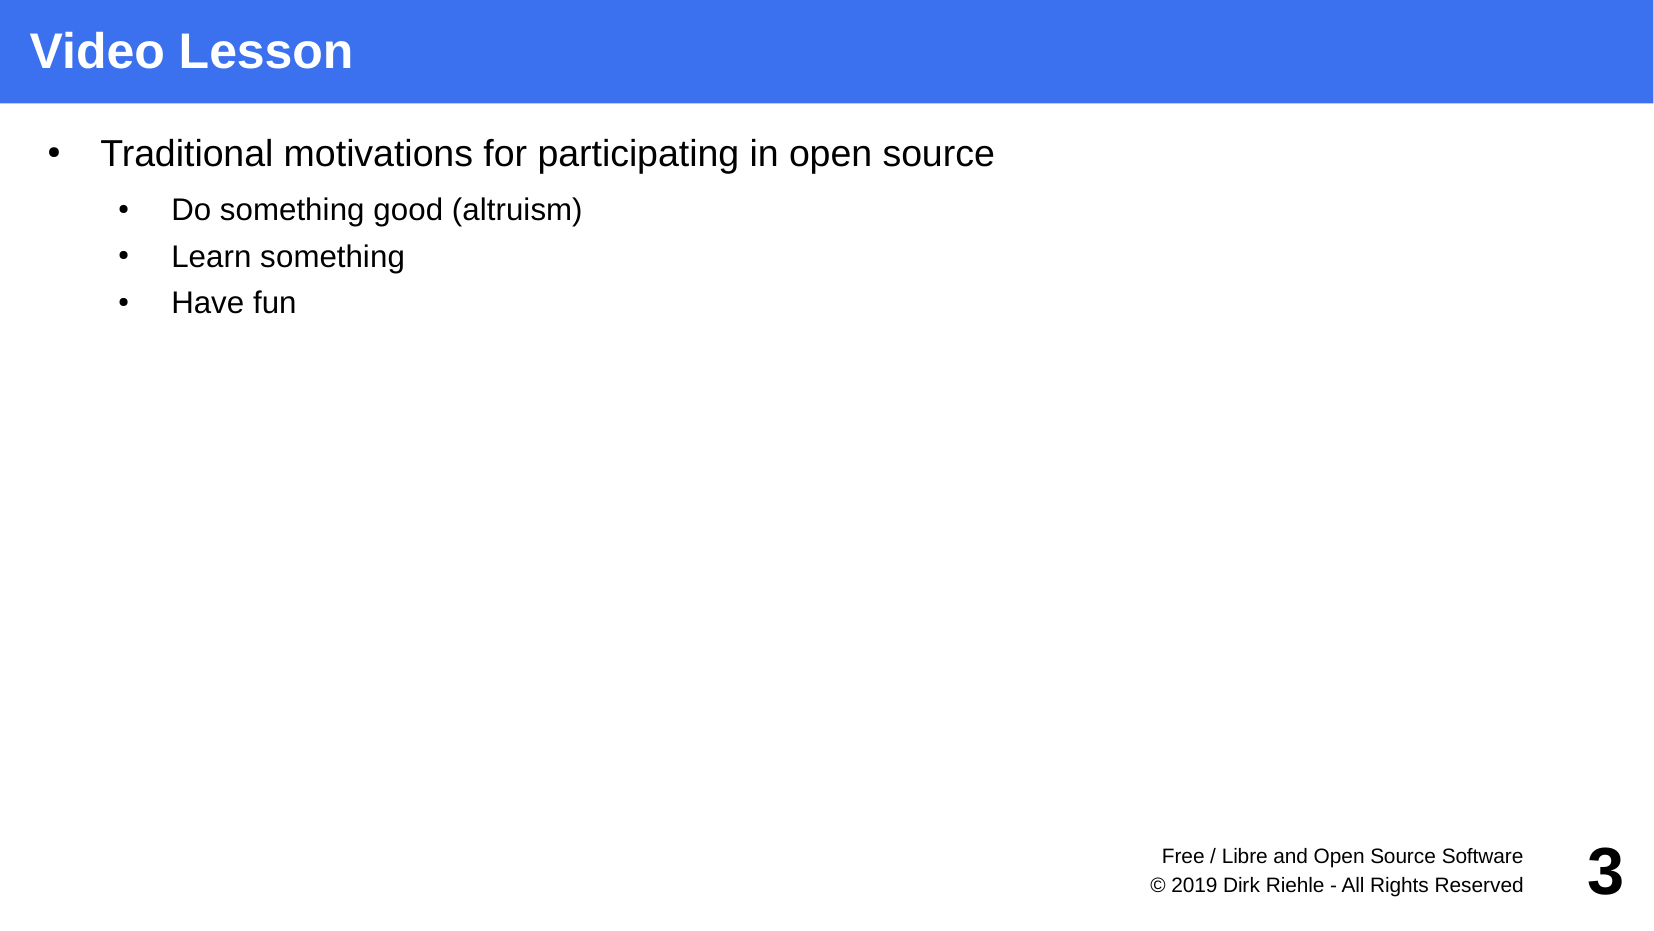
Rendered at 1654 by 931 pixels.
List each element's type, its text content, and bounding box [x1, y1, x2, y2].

title Video Lesson [0, 0, 1654, 104]
list Traditional motivations for participating in open source Do something good (altruism) Learn something Have fun [29, 132, 1625, 813]
